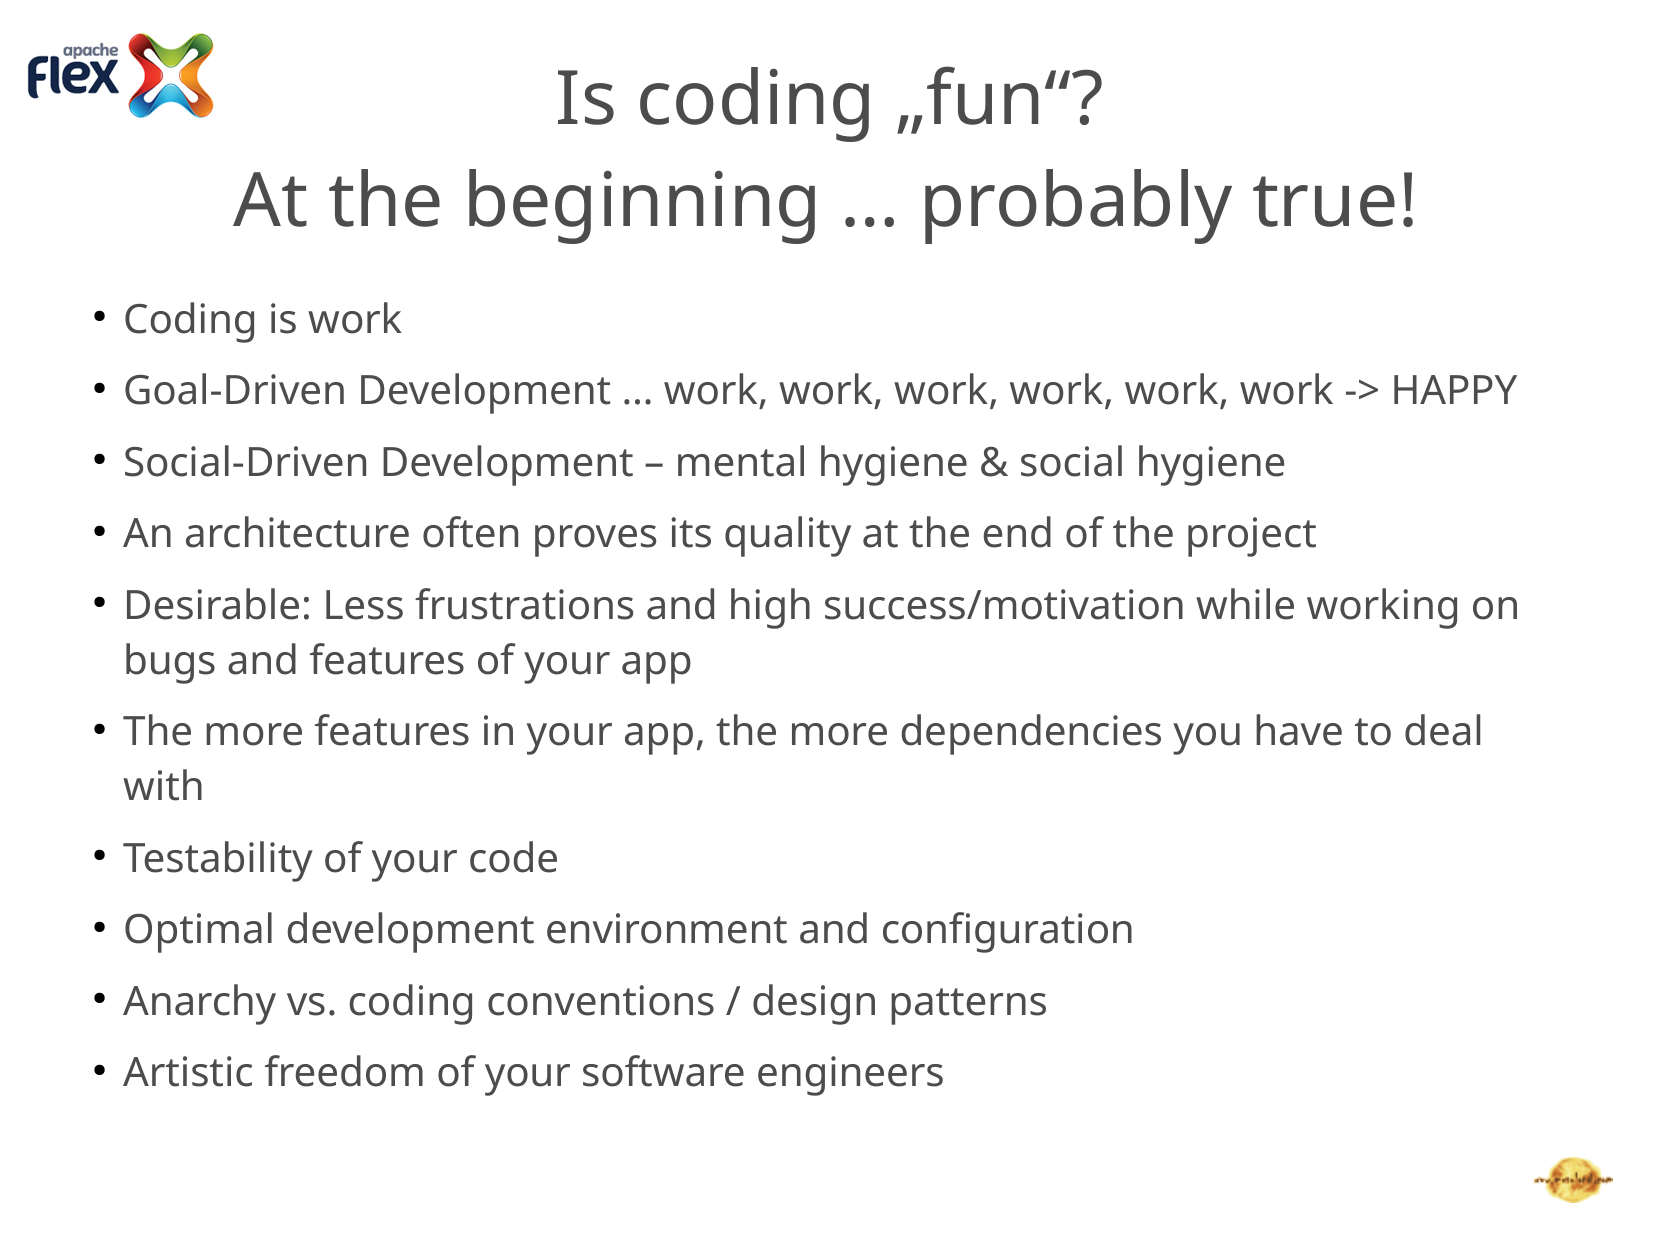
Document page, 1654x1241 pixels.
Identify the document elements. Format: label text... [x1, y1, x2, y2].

list Coding is work Goal-Driven Development … work, work, work, work, work, work -> HAPPY Social-Driven Development – mental hygiene & social hygiene An architecture often proves its quality at the end of the project Desirable: Less frustrations and high success/motivation while working on bugs and features of your app The more features in your app, the more dependencies you have to deal with Testability of your code Optimal development environment and configuration Anarchy vs. coding conventions / design patterns Artistic freedom of your software engineers [82, 290, 1571, 1109]
picture [1534, 1157, 1613, 1203]
picture [25, 25, 215, 125]
title Is coding „fun“? At the beginning … probably true! [82, 56, 1571, 238]
